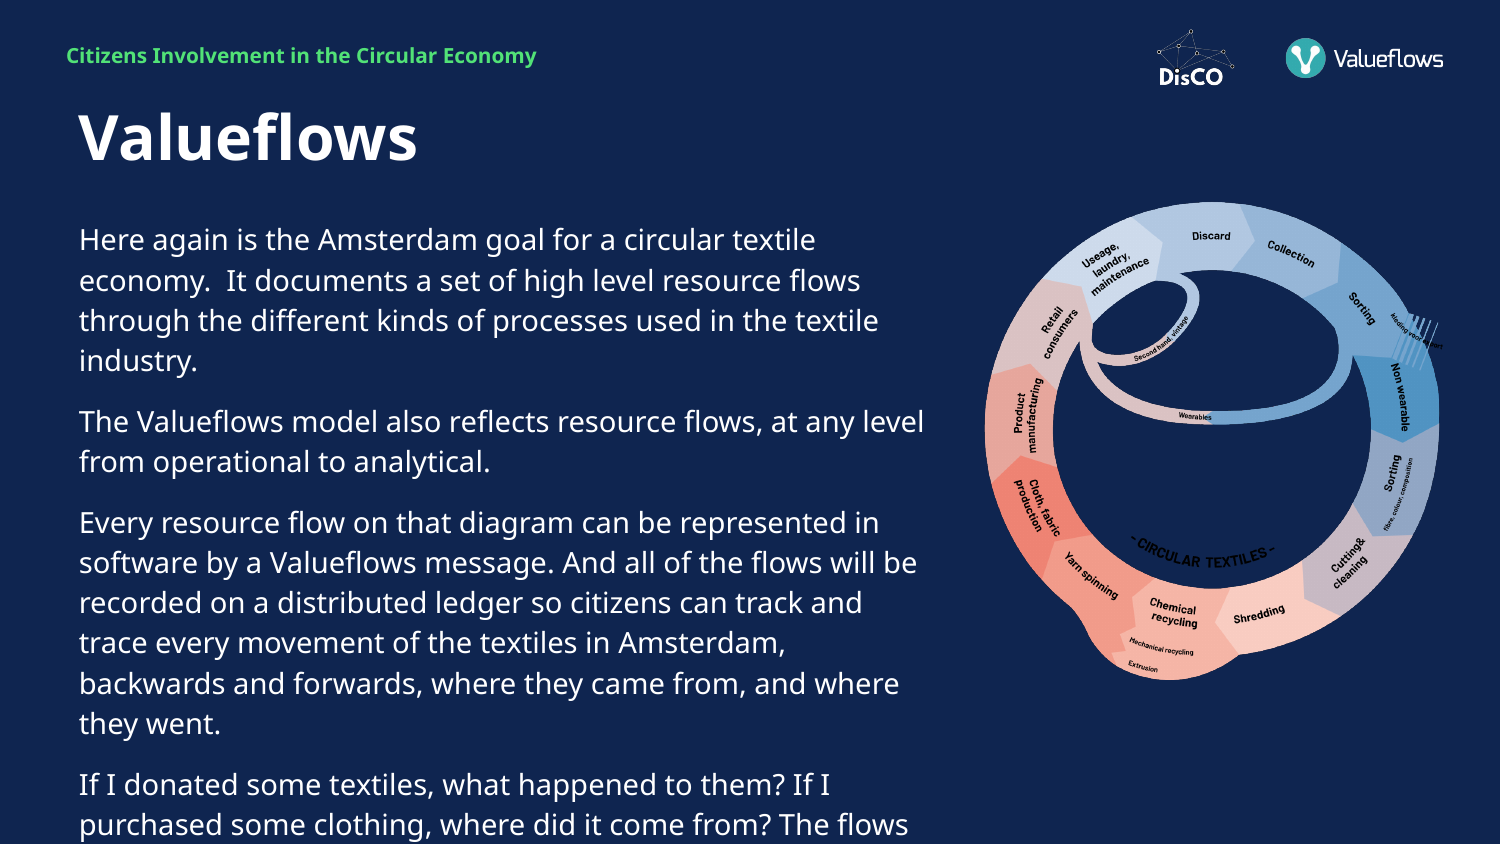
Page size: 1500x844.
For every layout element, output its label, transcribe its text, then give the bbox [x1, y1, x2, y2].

picture [927, 187, 1500, 716]
list Here again is the Amsterdam goal for a circular textile economy. It documents a set of high level resource flows through the different kinds of processes used in the textile industry. The Valueflows model also reflects resource flows, at any level from operational to analytical. Every resource flow on that diagram can be represented in software by a Valueflows message. And all of the flows will be recorded on a distributed ledger so citizens can track and trace every movement of the textiles in Amsterdam, backwards and forwards, where they came from, and where they went. If I donated some textiles, what happened to them? If I purchased some clothing, where did it come from? The flows know. [63, 201, 944, 762]
picture [1280, 32, 1449, 83]
picture [1156, 29, 1235, 75]
title Valueflows [63, 75, 1437, 188]
